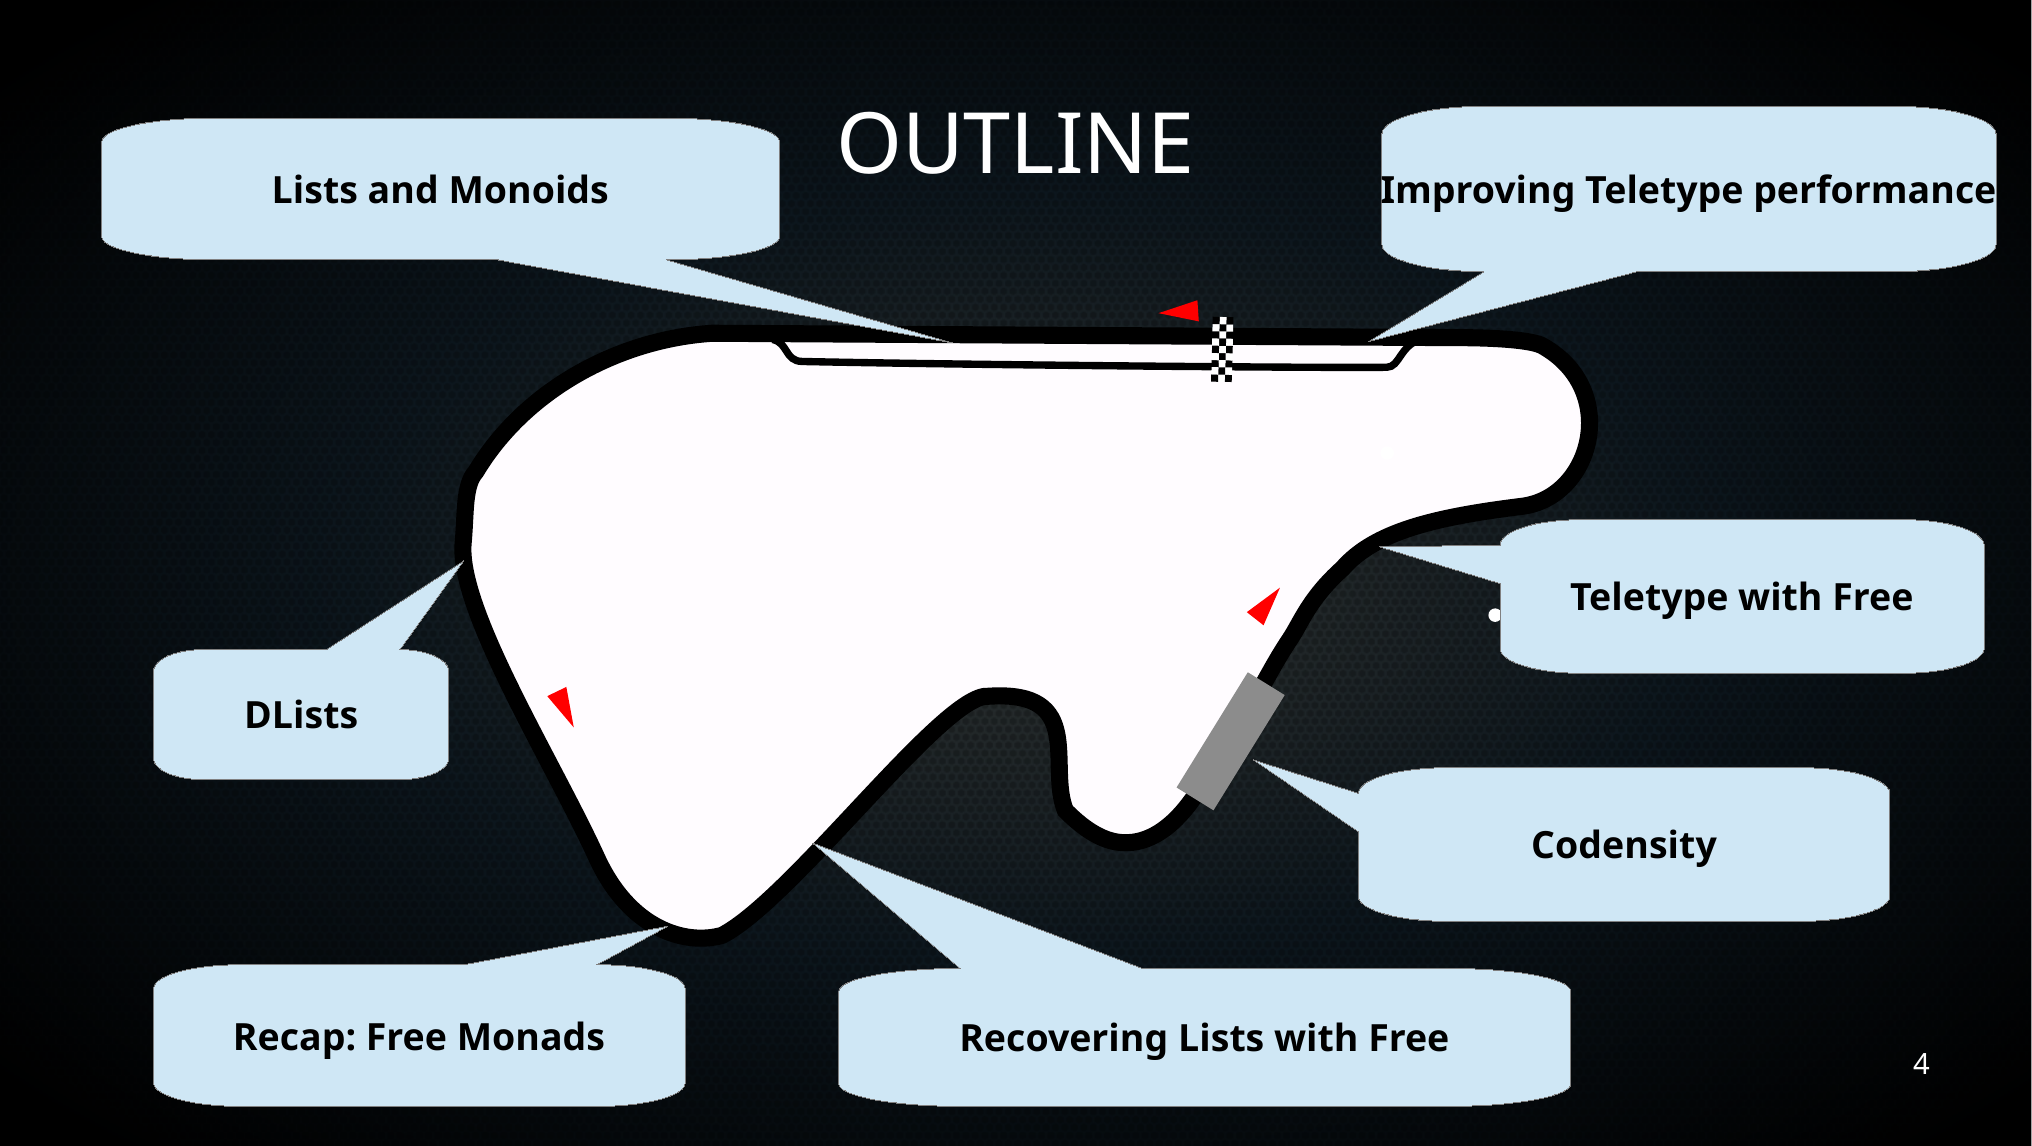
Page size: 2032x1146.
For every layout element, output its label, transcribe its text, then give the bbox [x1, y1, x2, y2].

text_box Recovering Lists with Free [812, 843, 1571, 1107]
text_box Recap: Free Monads [153, 926, 686, 1107]
text_box Lists and Monoids [101, 118, 953, 343]
picture [0, 0, 2032, 1146]
text_box DLists [153, 560, 464, 780]
text_box Codensity [1253, 759, 1890, 922]
text_box Improving Teletype performance [1368, 106, 1997, 342]
text_box Teletype with Free [1379, 519, 1985, 674]
title OUTLINE [101, 45, 1930, 140]
